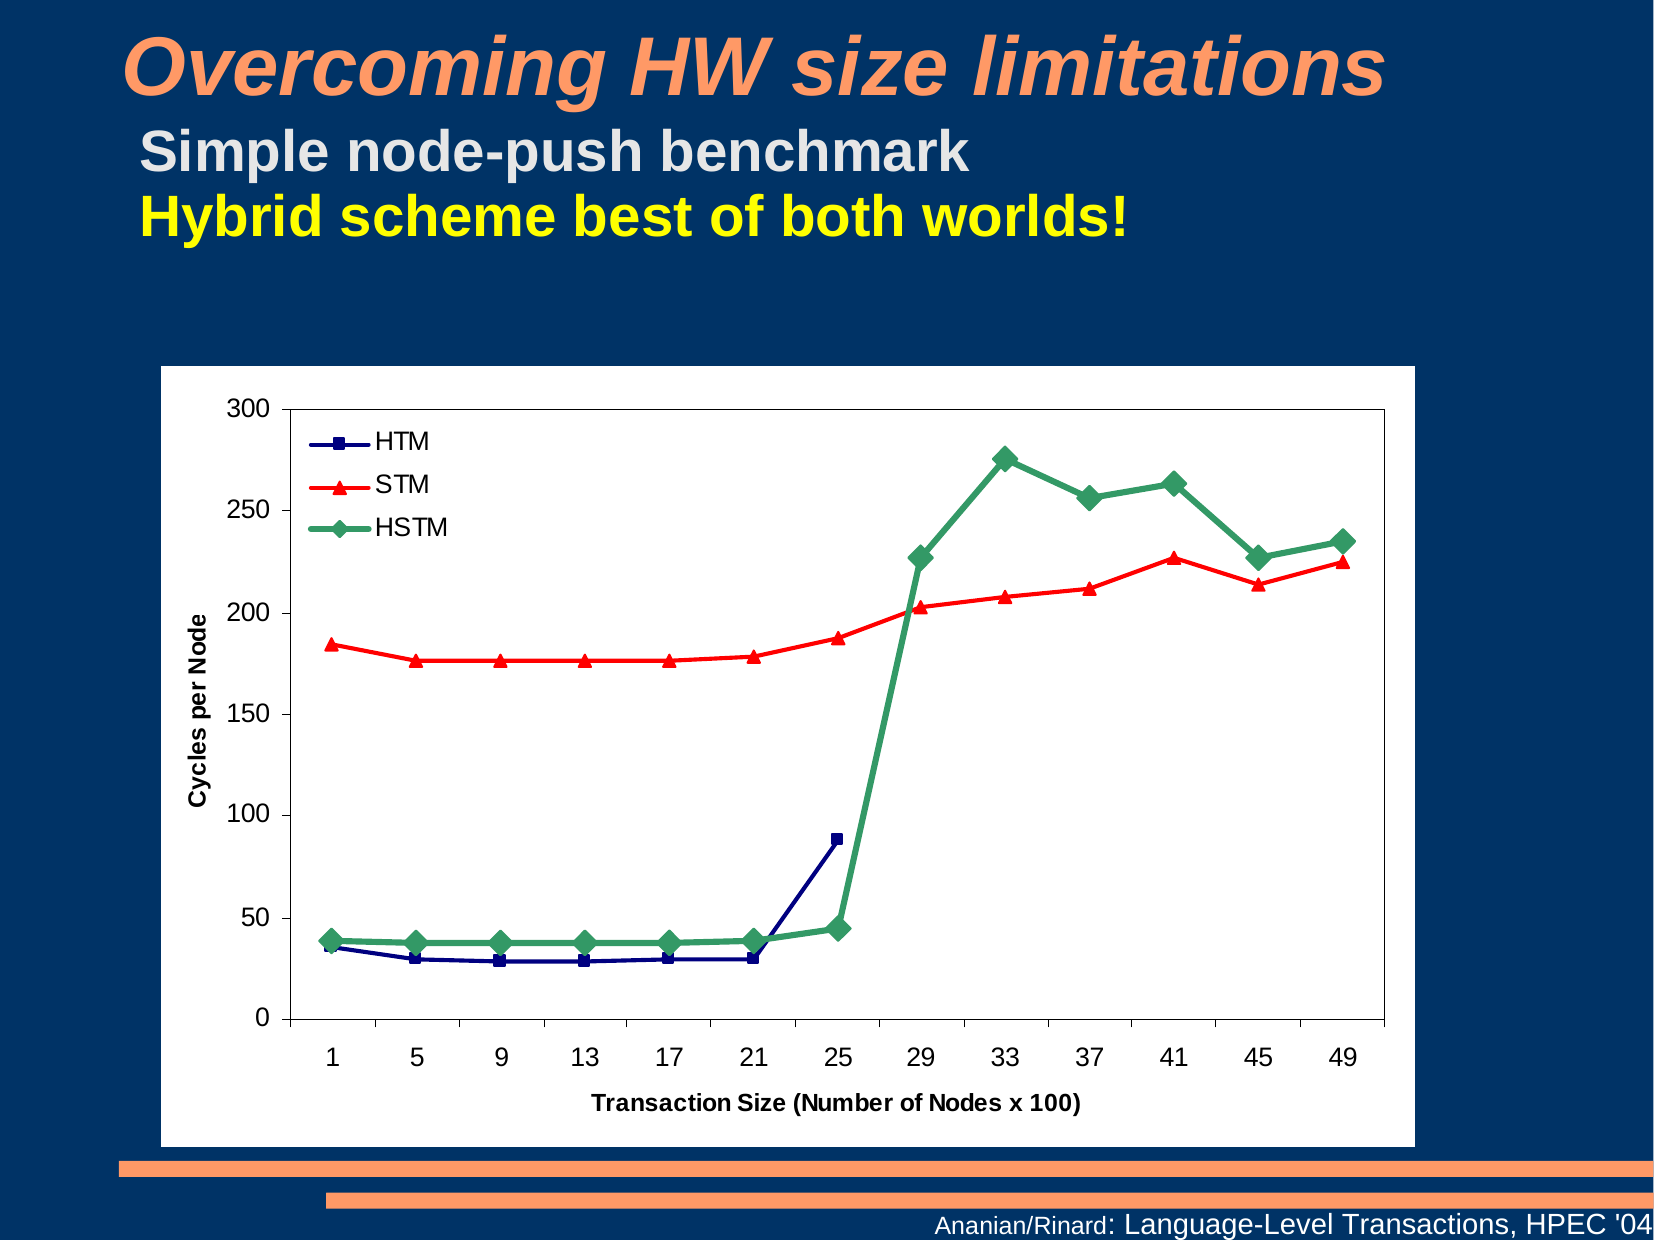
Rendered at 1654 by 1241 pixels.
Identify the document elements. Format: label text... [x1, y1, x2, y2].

title Overcoming HW size limitations [121, 0, 1534, 118]
chart [150, 355, 1426, 1155]
list Simple node-push benchmark Hybrid scheme best of both worlds! [121, 118, 1561, 378]
